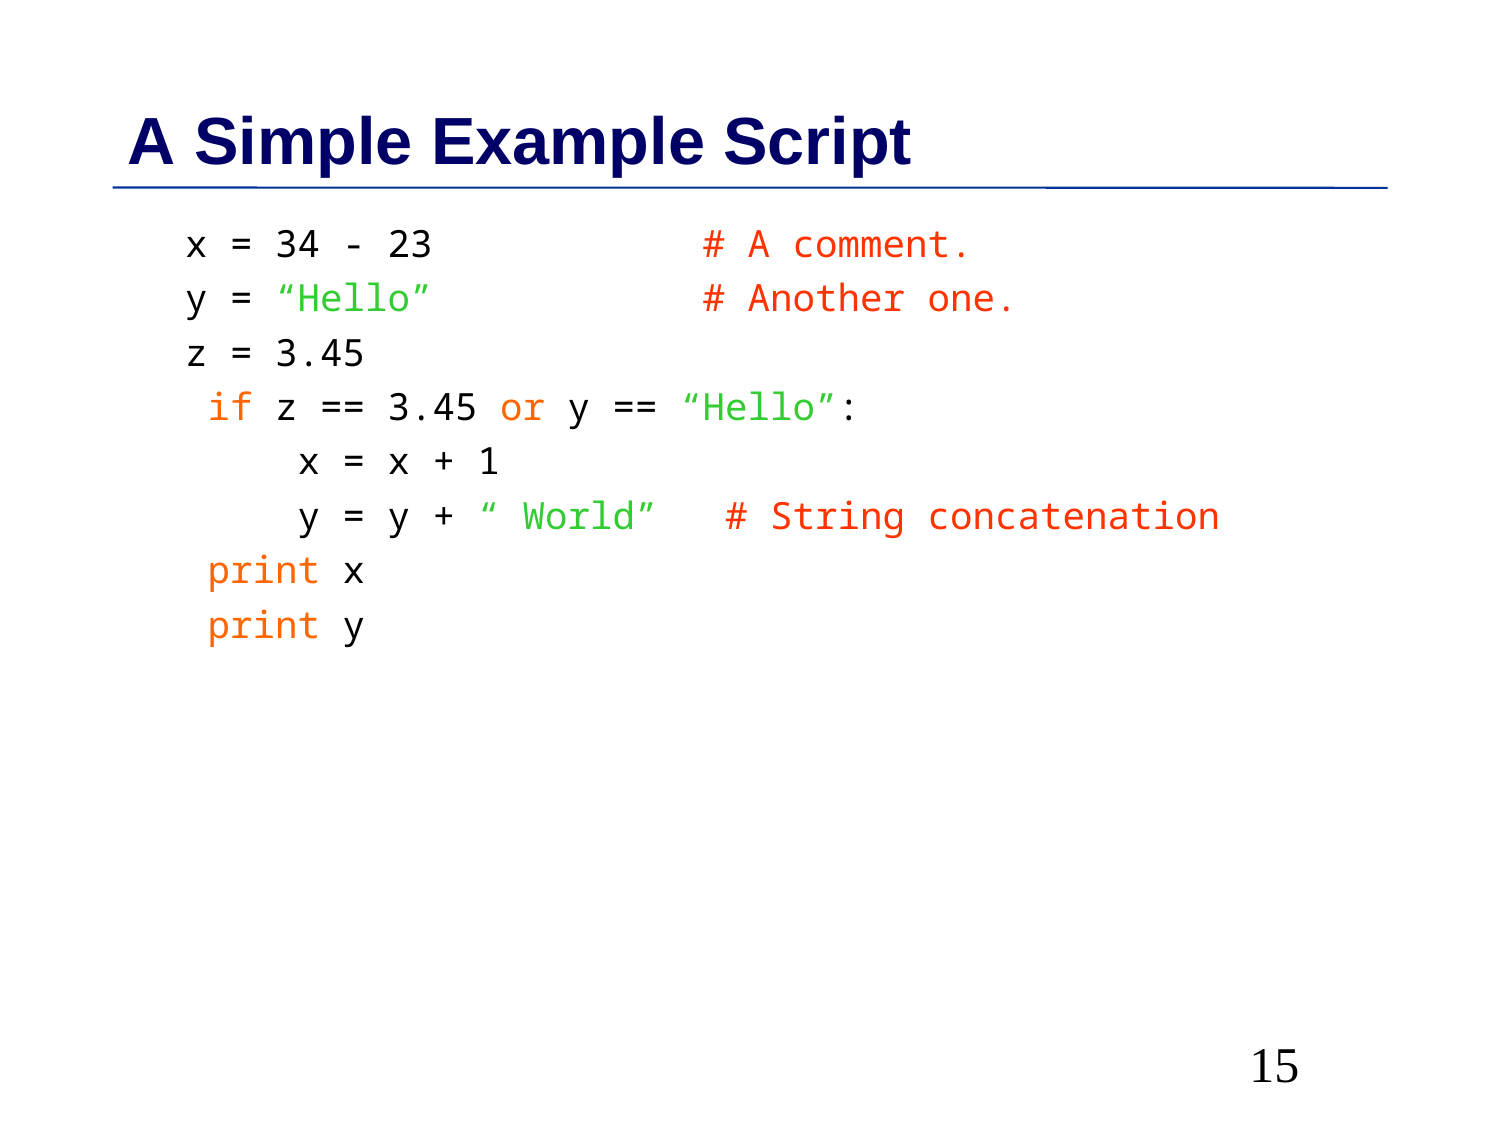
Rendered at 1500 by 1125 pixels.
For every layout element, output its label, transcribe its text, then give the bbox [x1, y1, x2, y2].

list x = 34 - 23 # A comment. y = “Hello” # Another one. z = 3.45 if z == 3.45 or y == “Hello”: x = x + 1 y = y + “ World” # String concatenation print x print y [112, 212, 1388, 963]
text_box [1074, 994, 1387, 1125]
title A Simple Example Script [112, 89, 1388, 185]
